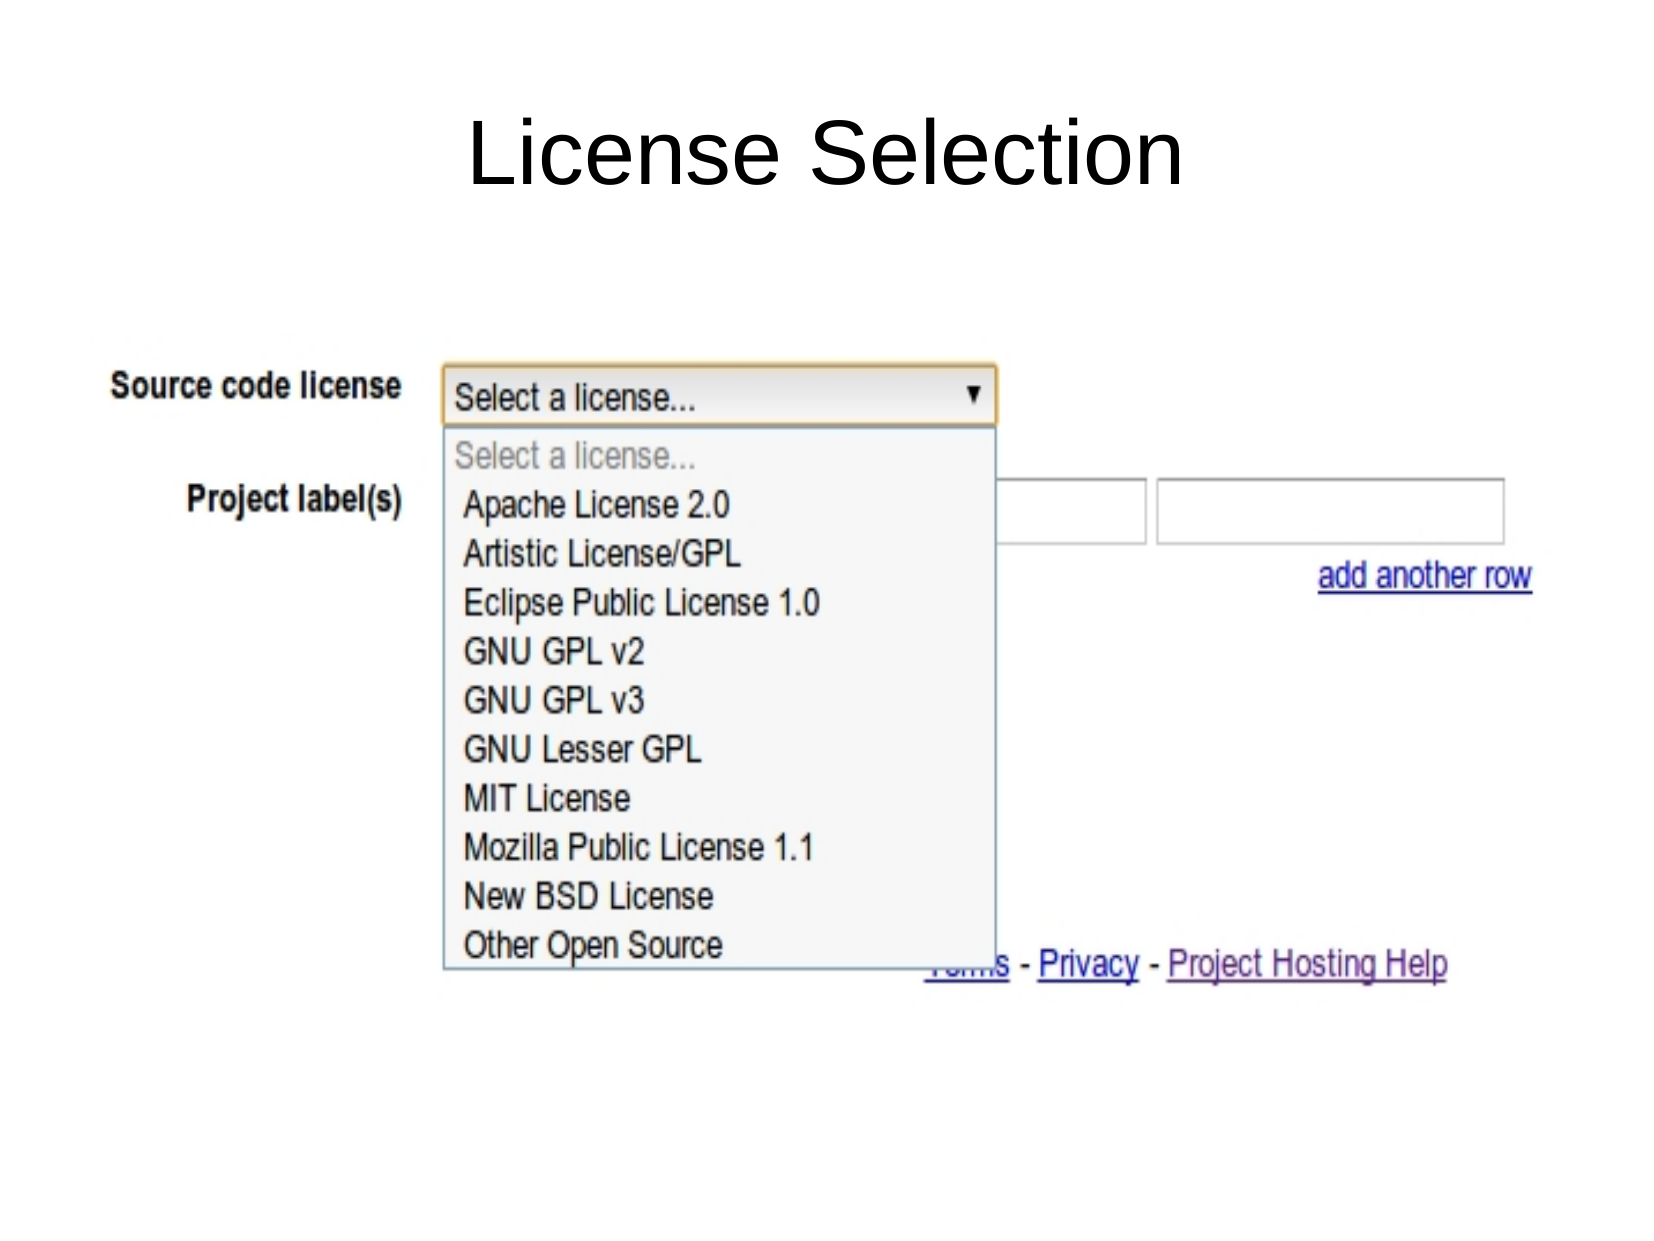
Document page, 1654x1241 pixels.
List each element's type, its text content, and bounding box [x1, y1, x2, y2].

picture [90, 329, 1628, 1006]
title License Selection [82, 49, 1571, 257]
